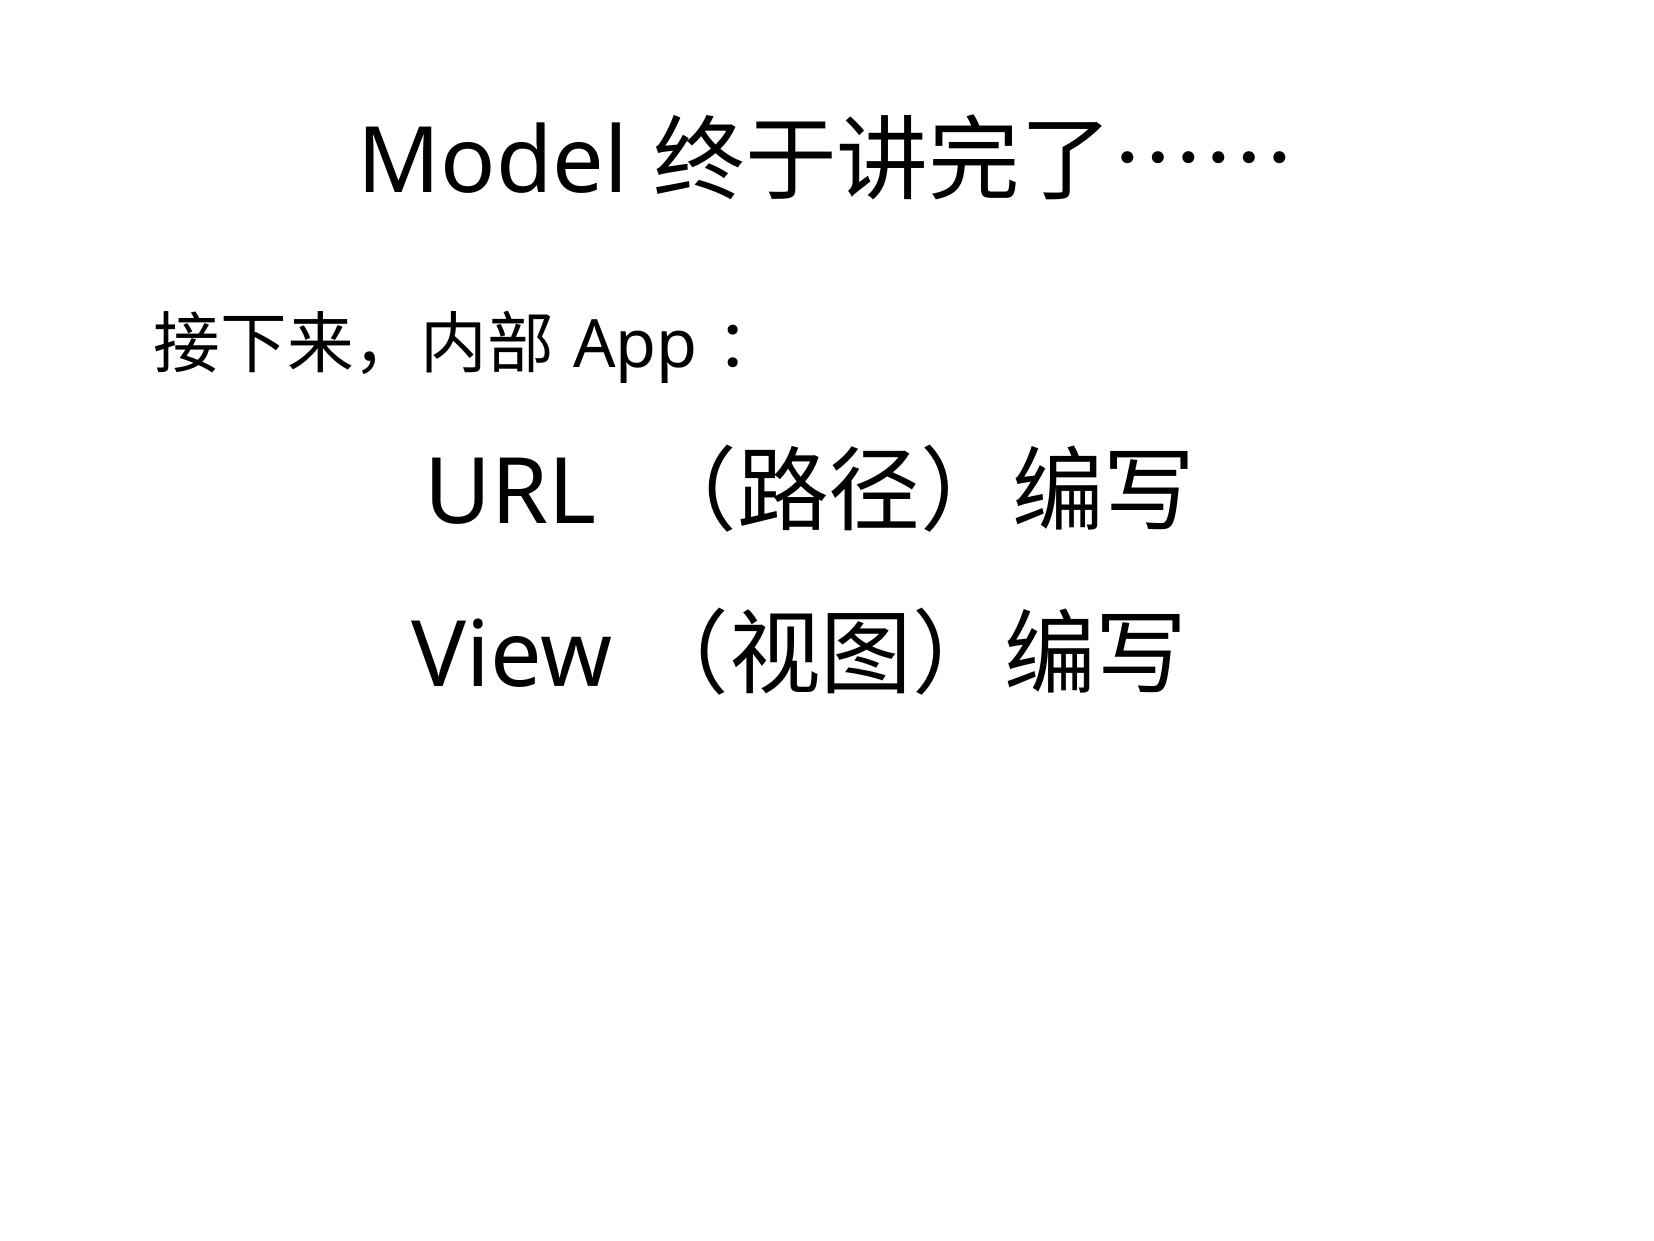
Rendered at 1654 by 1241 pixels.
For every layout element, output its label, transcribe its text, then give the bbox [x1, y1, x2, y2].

list 接下来，内部App： URL （路径）编写 View（视图）编写 [82, 290, 1538, 1010]
title Model终于讲完了…… [82, 49, 1571, 257]
